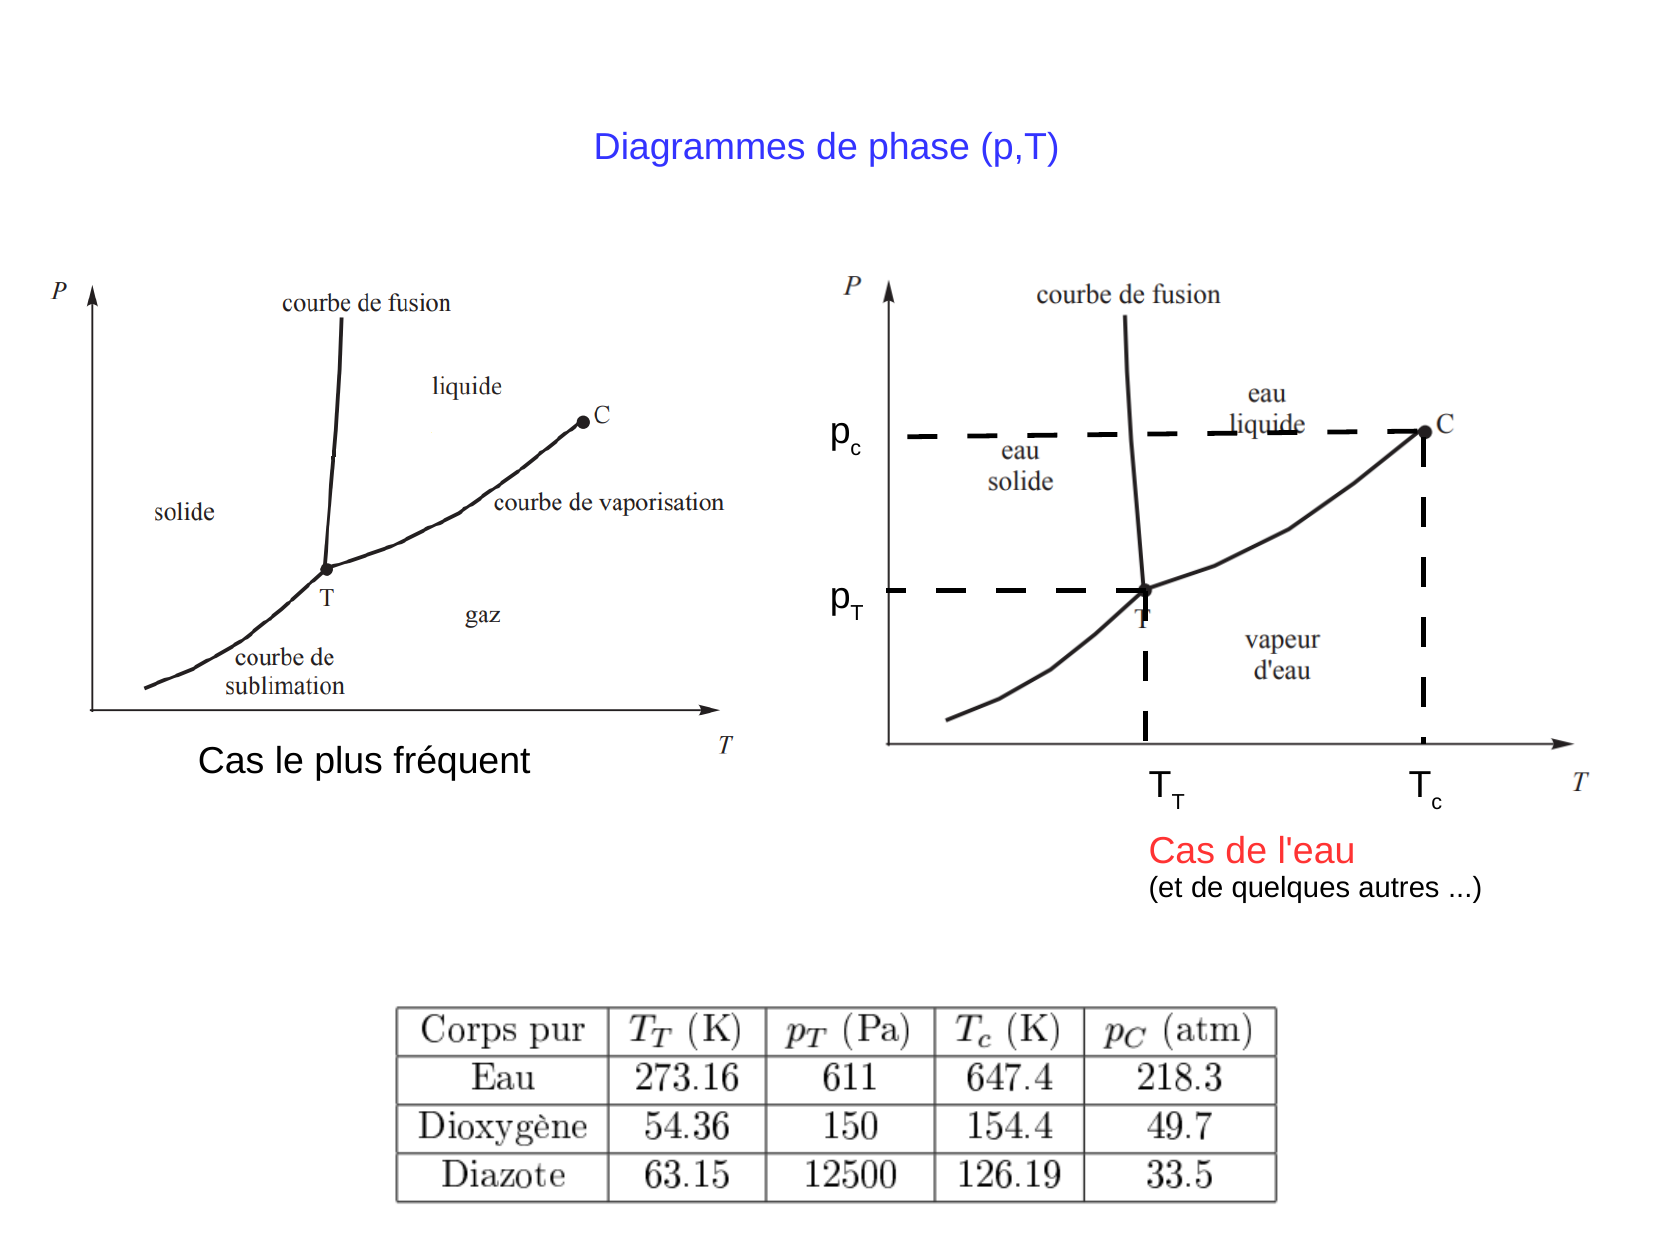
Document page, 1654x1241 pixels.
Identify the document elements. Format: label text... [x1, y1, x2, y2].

picture [814, 247, 1610, 817]
text_box Diagrammes de phase (p,T) [437, 118, 1217, 178]
text_box Cas le plus fréquent [183, 732, 562, 790]
text_box Tc [1393, 755, 1477, 822]
picture [352, 980, 1323, 1237]
text_box Cas de l'eau (et de quelques autres ...) [1133, 821, 1512, 912]
text_box pc [814, 401, 886, 468]
picture [23, 242, 768, 772]
text_box TT [1133, 755, 1217, 822]
text_box pT [814, 566, 886, 633]
